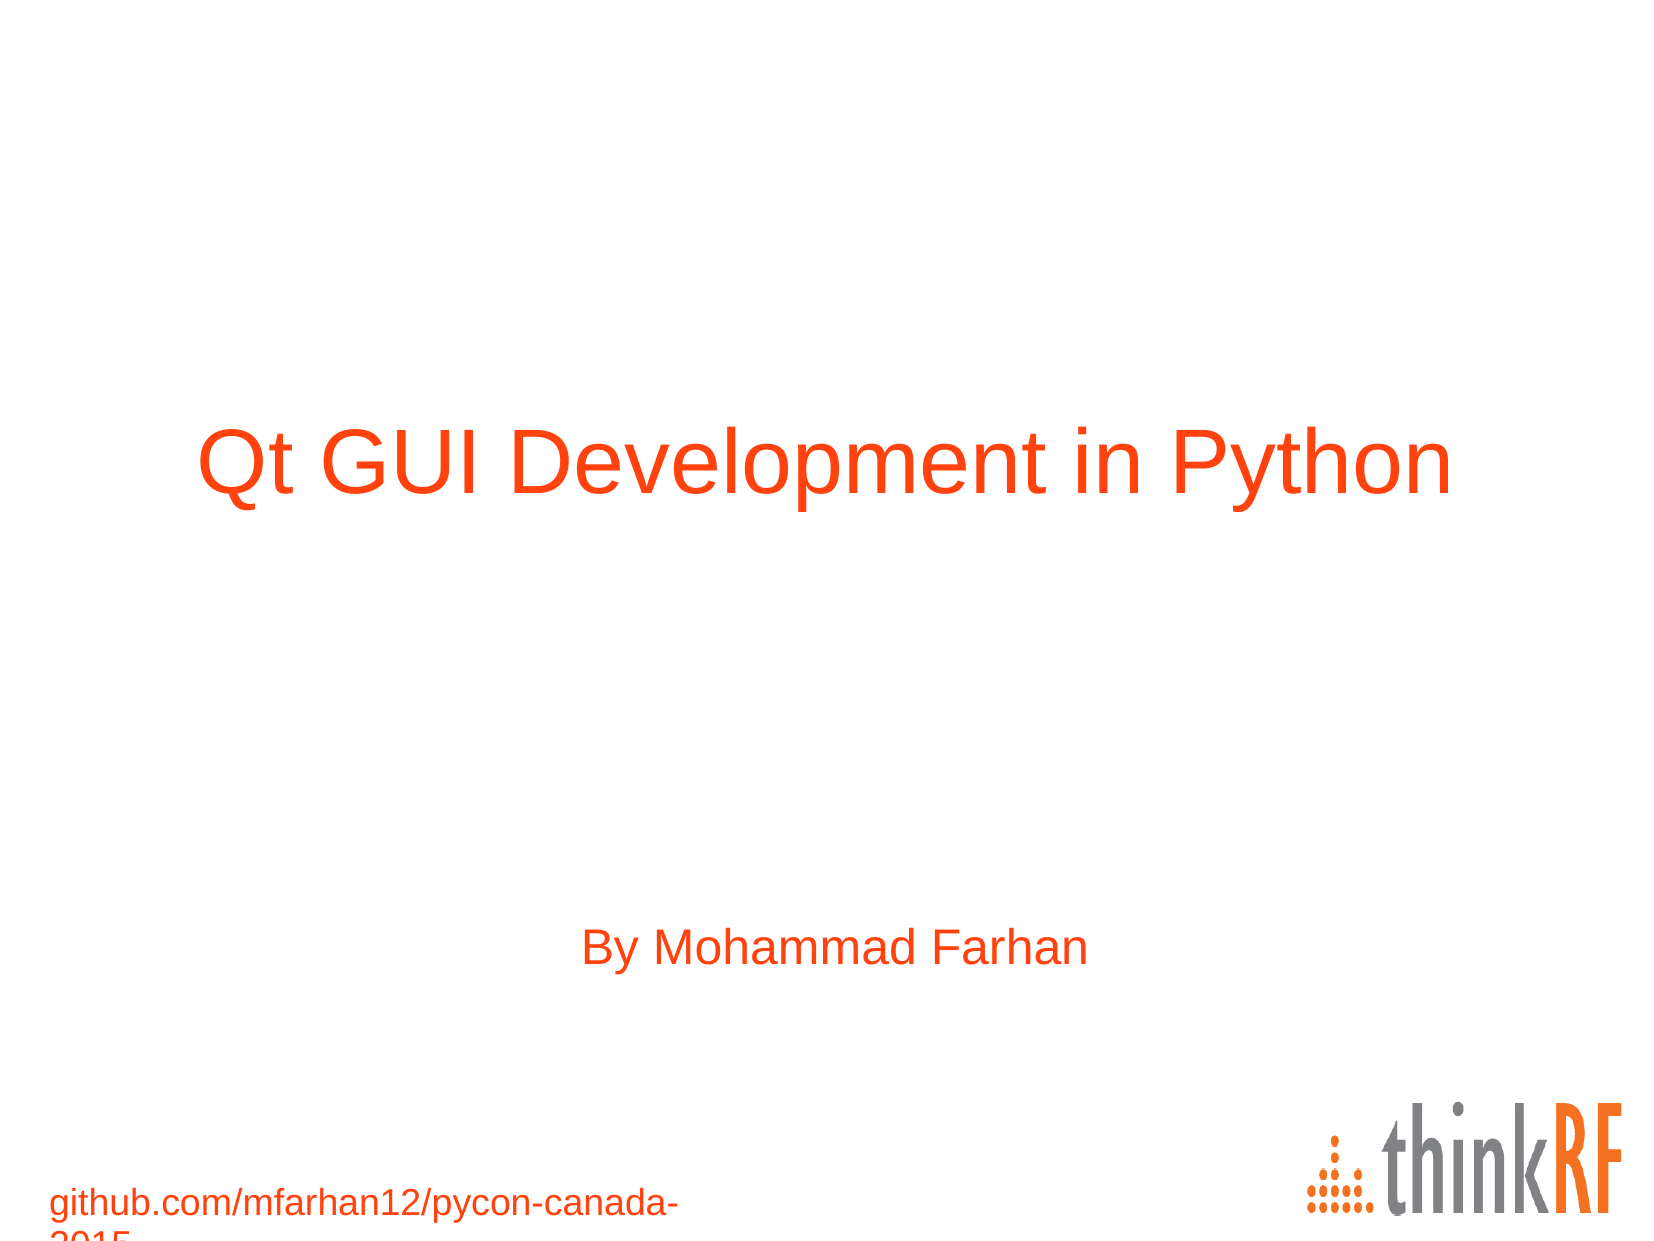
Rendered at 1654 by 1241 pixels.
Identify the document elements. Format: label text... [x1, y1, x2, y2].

picture [1307, 1101, 1622, 1216]
text_box By Mohammad Farhan [566, 911, 1544, 983]
subtitle Qt GUI Development in Python [82, 308, 1571, 616]
